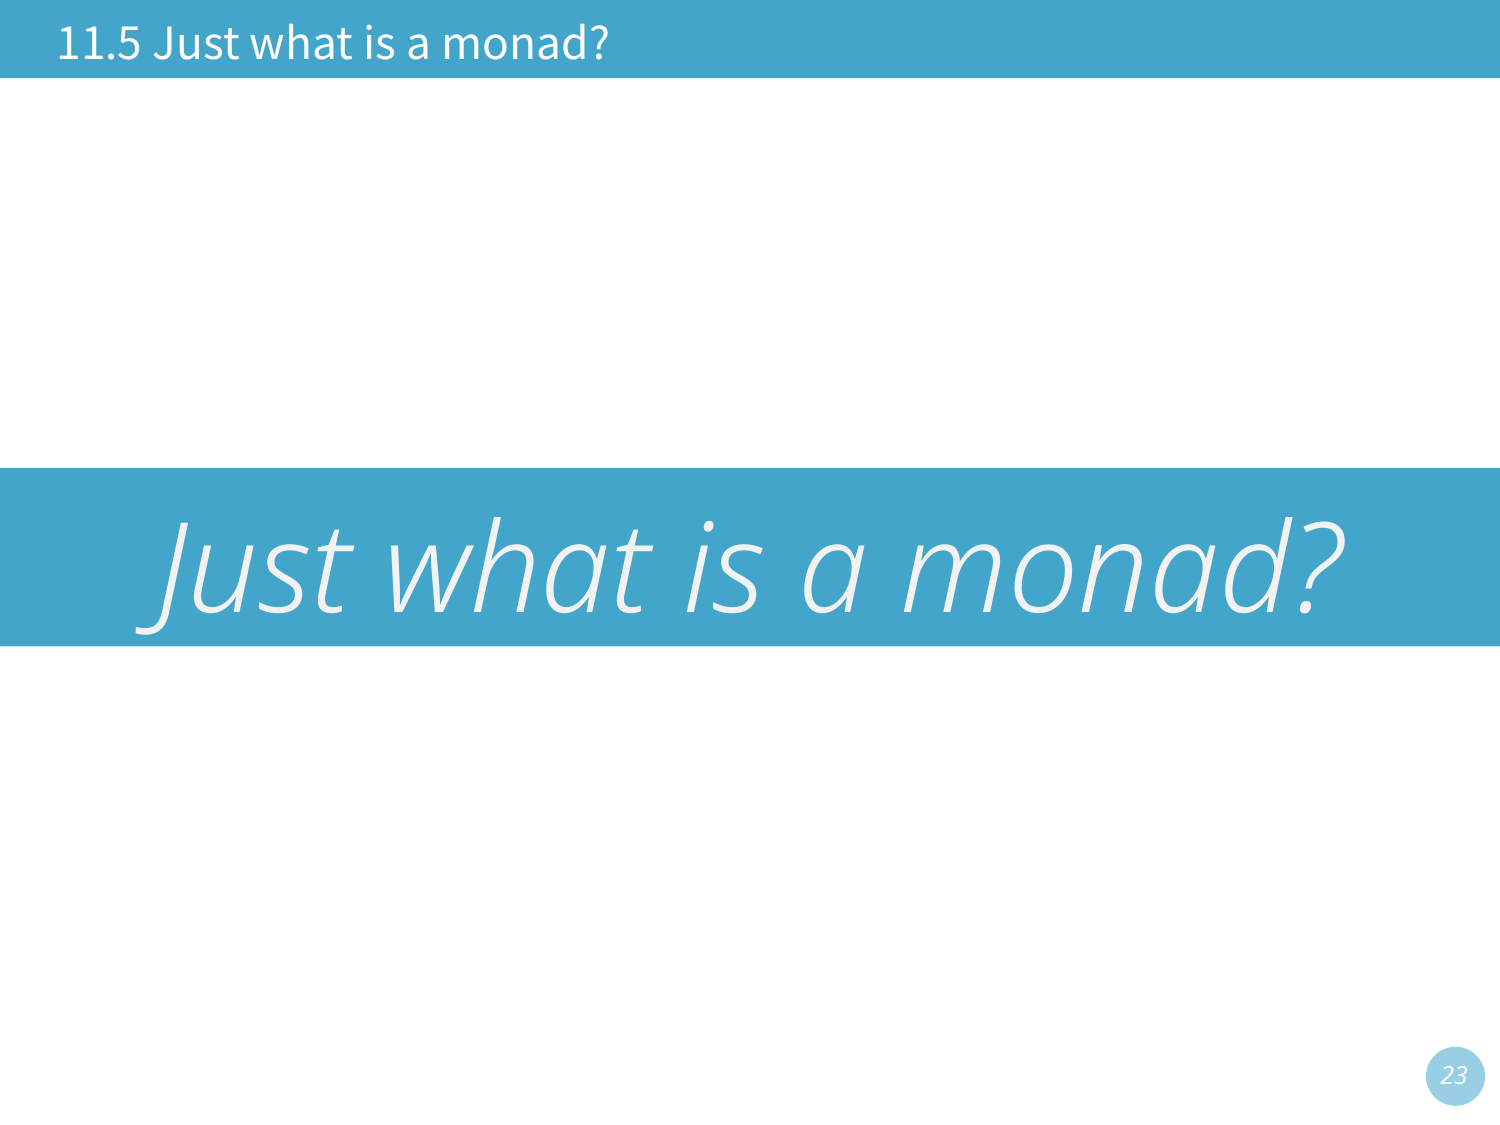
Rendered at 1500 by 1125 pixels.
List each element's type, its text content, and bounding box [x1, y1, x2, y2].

text_box Just what is a monad? [0, 479, 1500, 645]
slide_number <number> [1424, 1046, 1484, 1107]
title 11.5 Just what is a monad? [41, 7, 1392, 76]
text_box [0, 468, 1500, 479]
